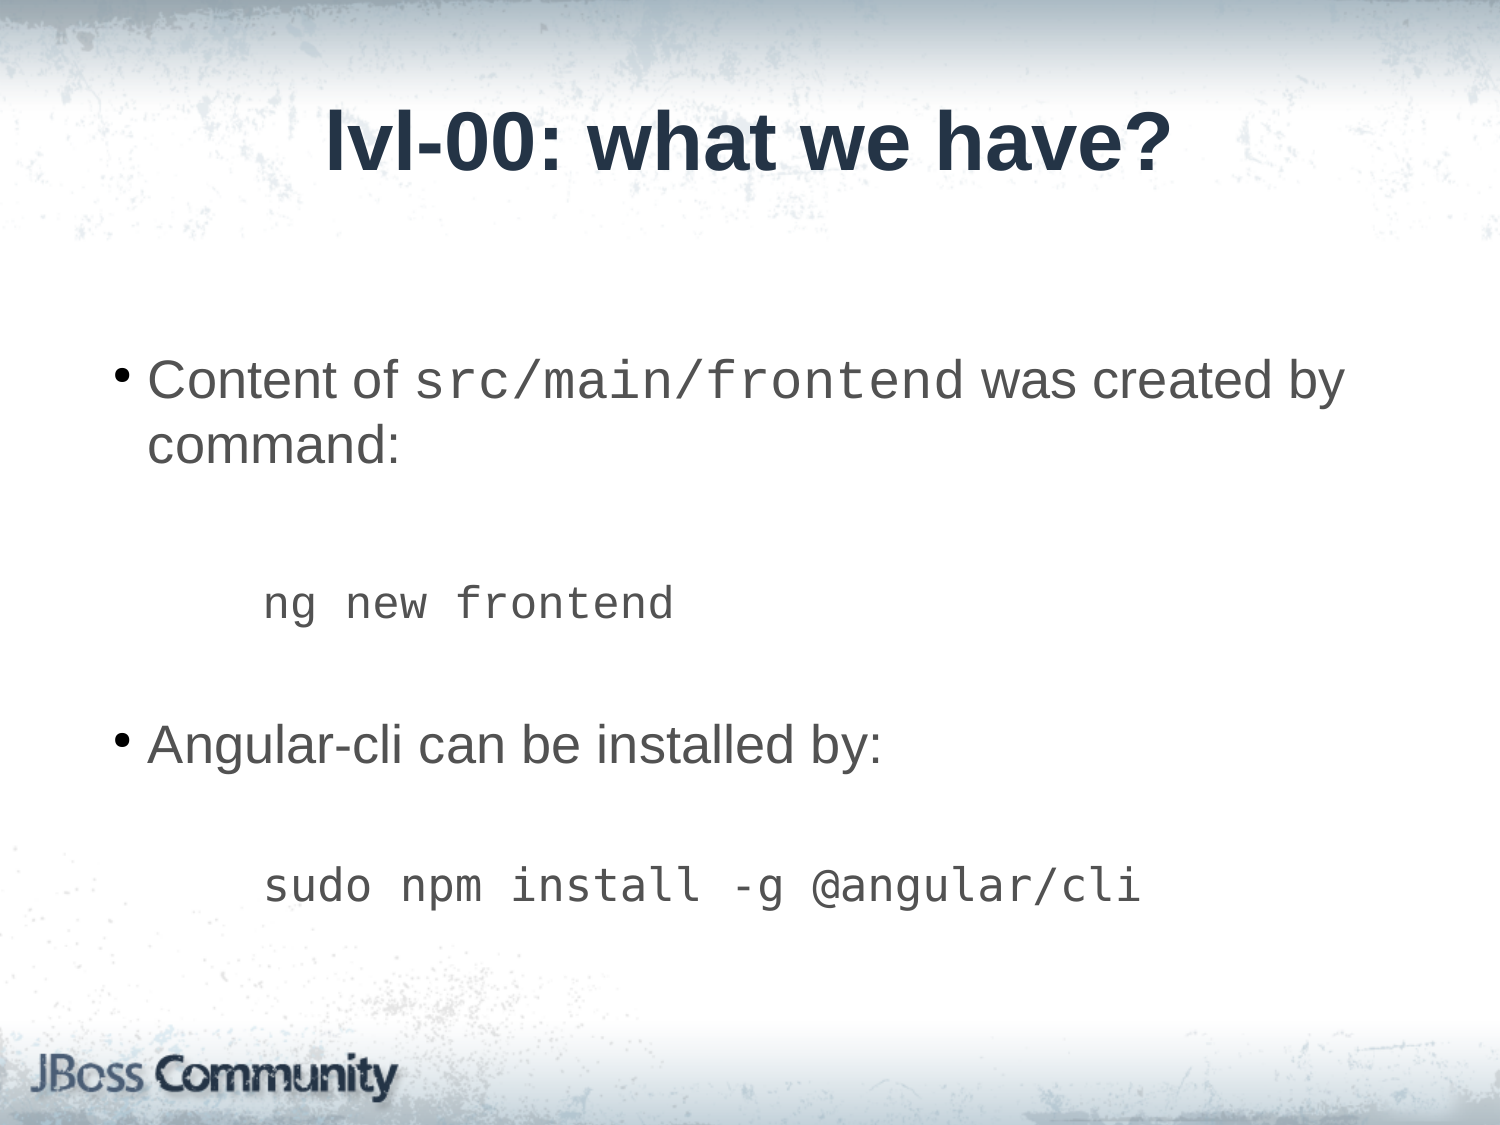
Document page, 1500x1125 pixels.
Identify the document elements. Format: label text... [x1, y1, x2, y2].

picture [0, 0, 1500, 1125]
subtitle Content of src/main/frontend was created by command: ng new frontend Angular-cli can be installed by: sudo npm install -g @angular/cli [112, 262, 1388, 993]
title lvl-00: what we have? [112, 49, 1388, 225]
